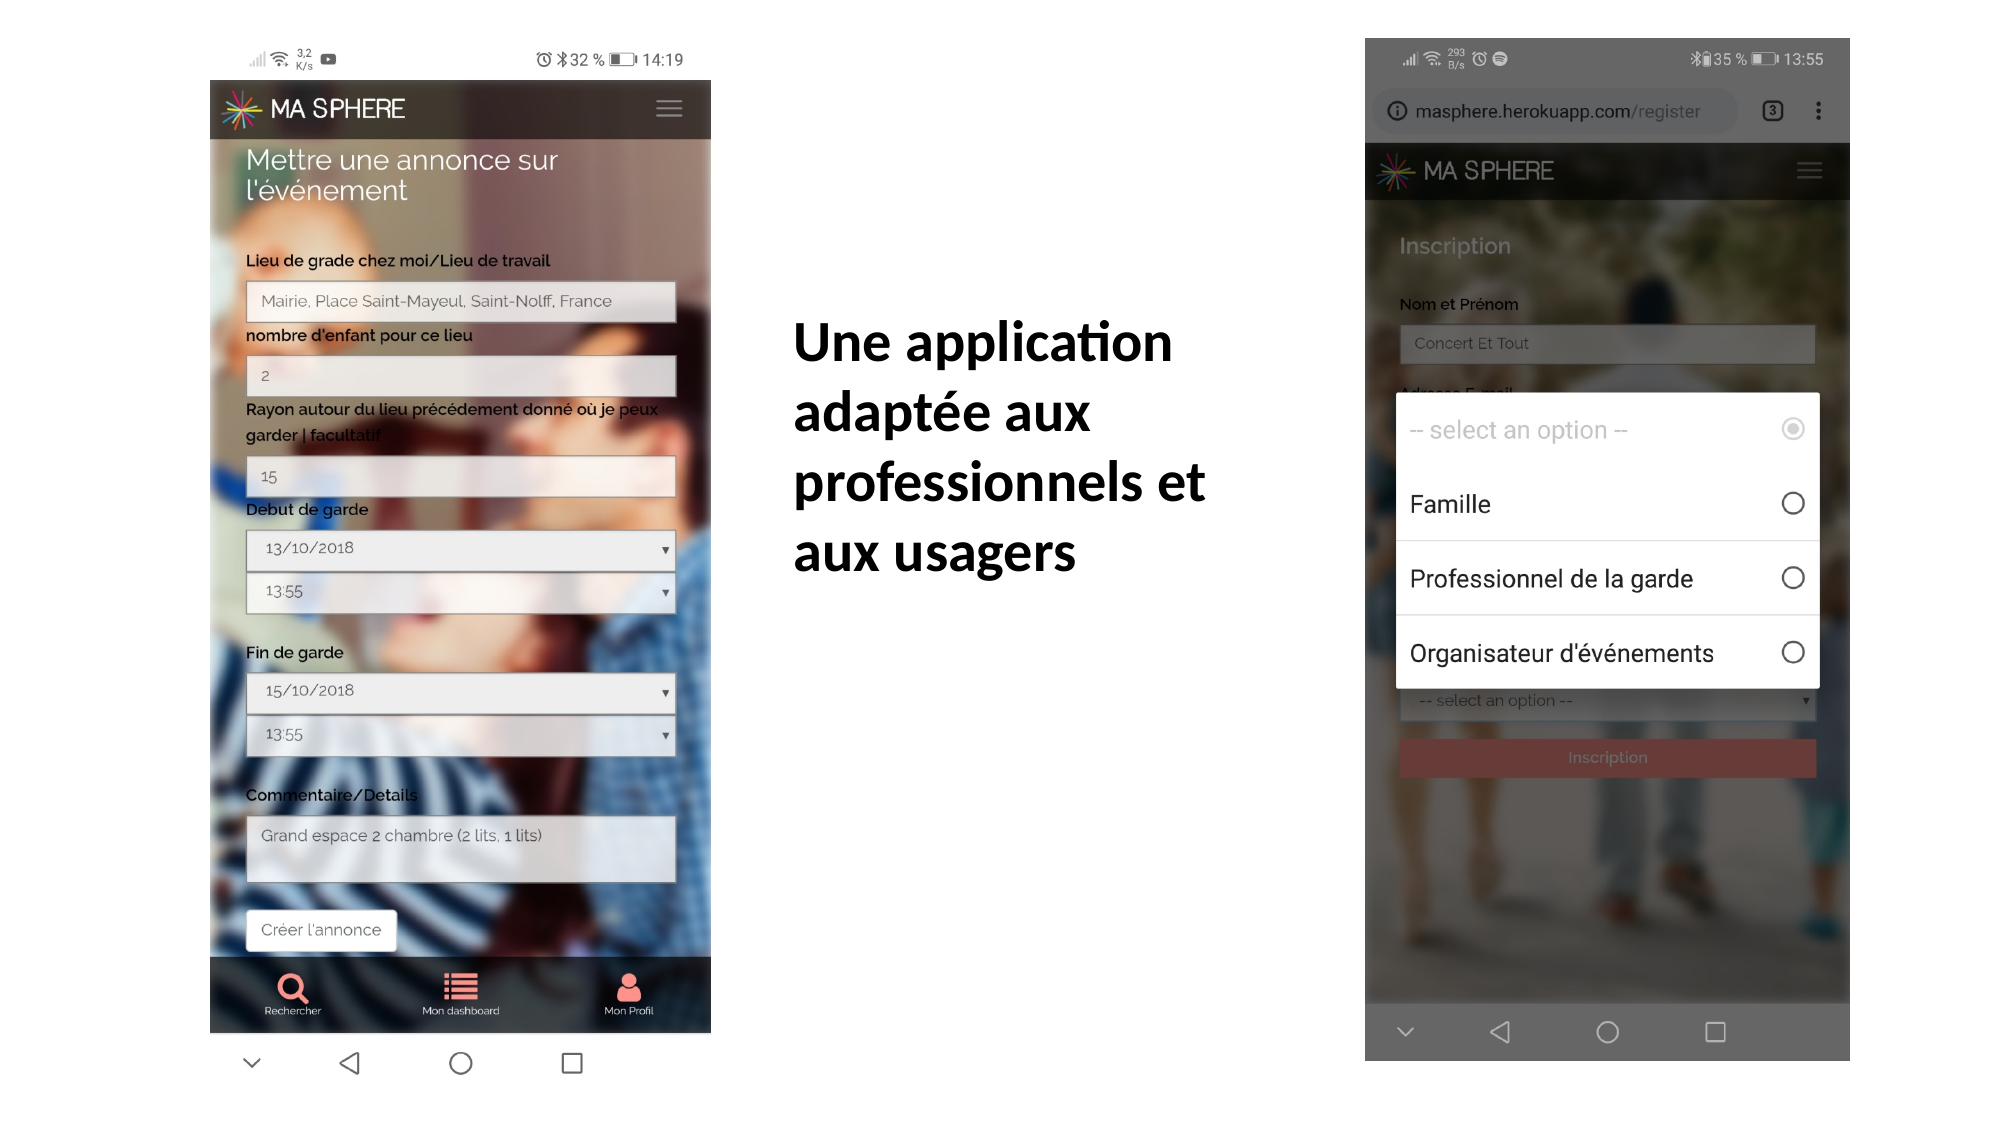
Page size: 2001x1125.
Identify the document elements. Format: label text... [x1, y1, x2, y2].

picture [210, 38, 711, 1093]
picture [1365, 38, 1850, 1061]
text_box Une application adaptée aux professionnels et aux usagers [778, 295, 1244, 594]
